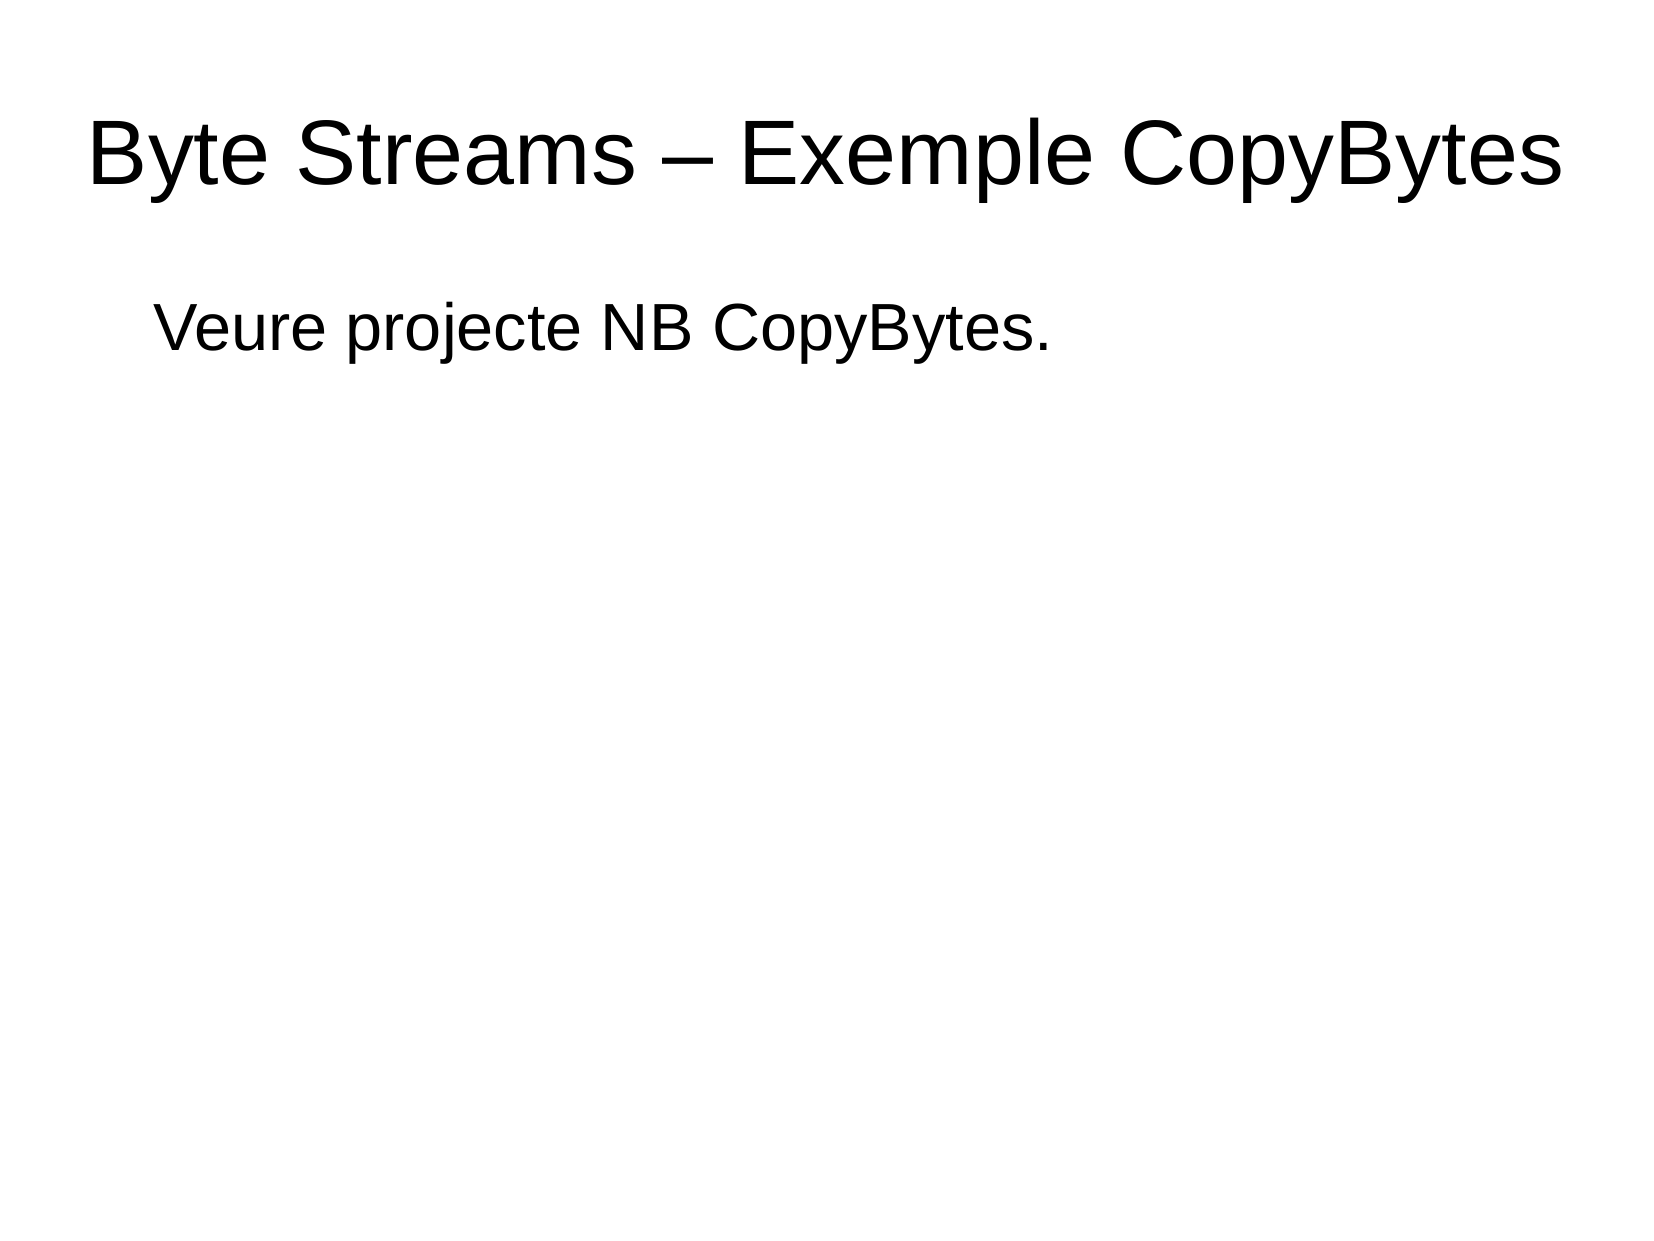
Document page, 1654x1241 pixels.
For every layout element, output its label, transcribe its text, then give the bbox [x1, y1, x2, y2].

list Veure projecte NB CopyBytes. [82, 290, 1571, 1010]
title Byte Streams – Exemple CopyBytes [82, 49, 1571, 257]
